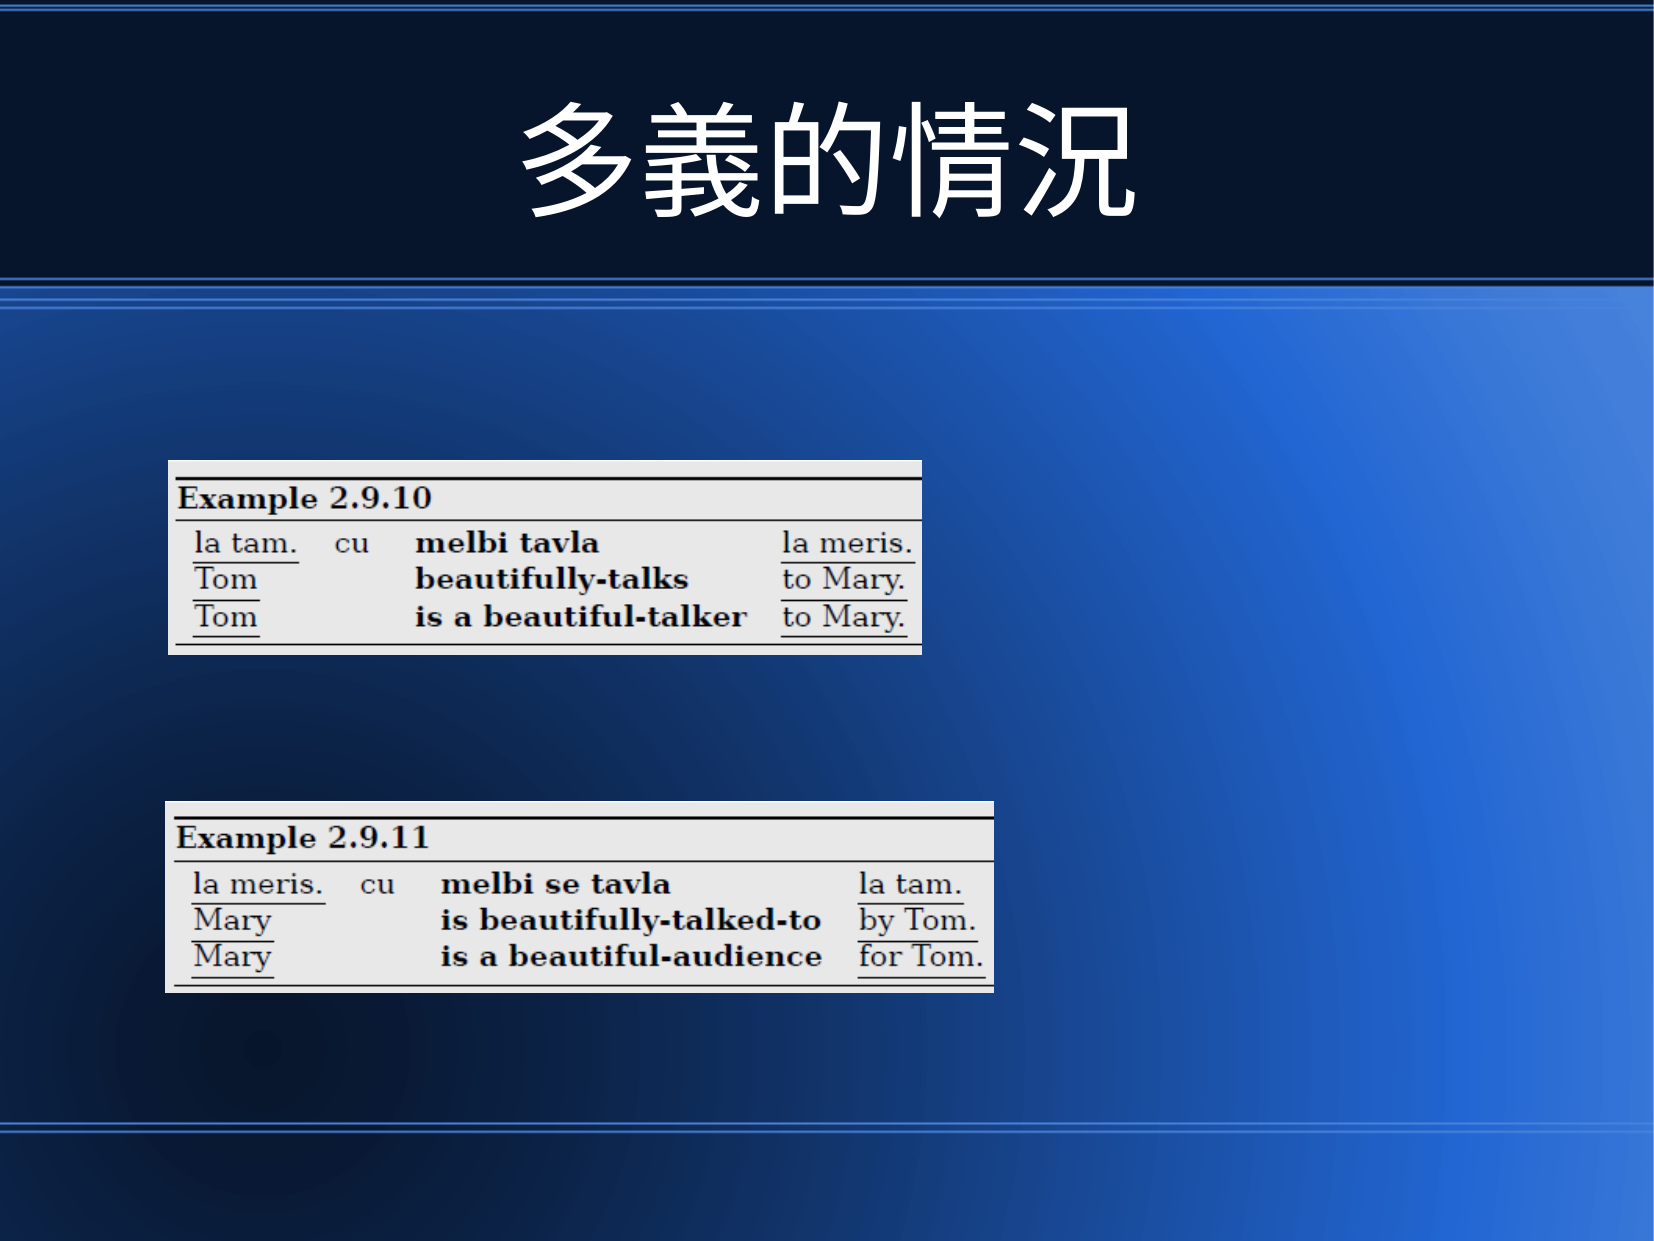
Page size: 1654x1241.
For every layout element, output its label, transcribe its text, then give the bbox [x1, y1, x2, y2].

picture [0, 0, 1654, 1241]
title 多義的情況 [82, 49, 1571, 257]
